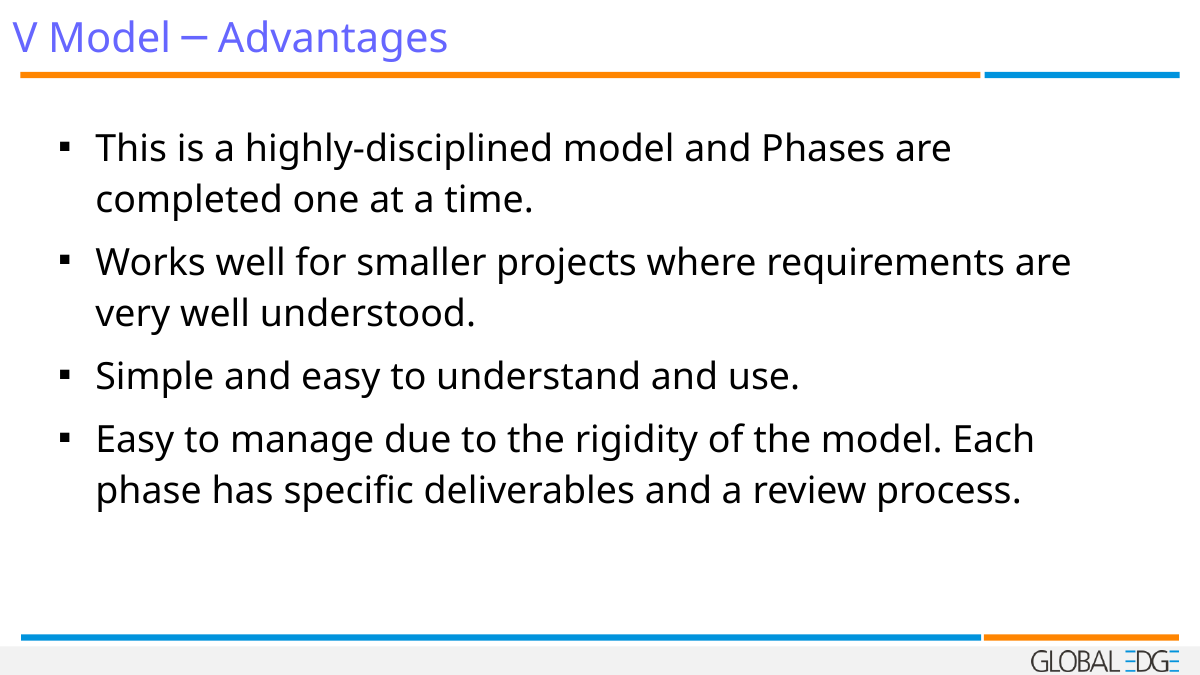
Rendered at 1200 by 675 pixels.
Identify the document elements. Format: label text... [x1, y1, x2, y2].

picture [1031, 650, 1179, 672]
title V Model ─ Advantages [12, 9, 1088, 63]
subtitle This is a highly-disciplined model and Phases are completed one at a time. Works well for smaller projects where requirements are very well understood. Simple and easy to understand and use. Easy to manage due to the rigidity of the model. Each phase has specific deliverables and a review process. [60, 121, 1140, 514]
